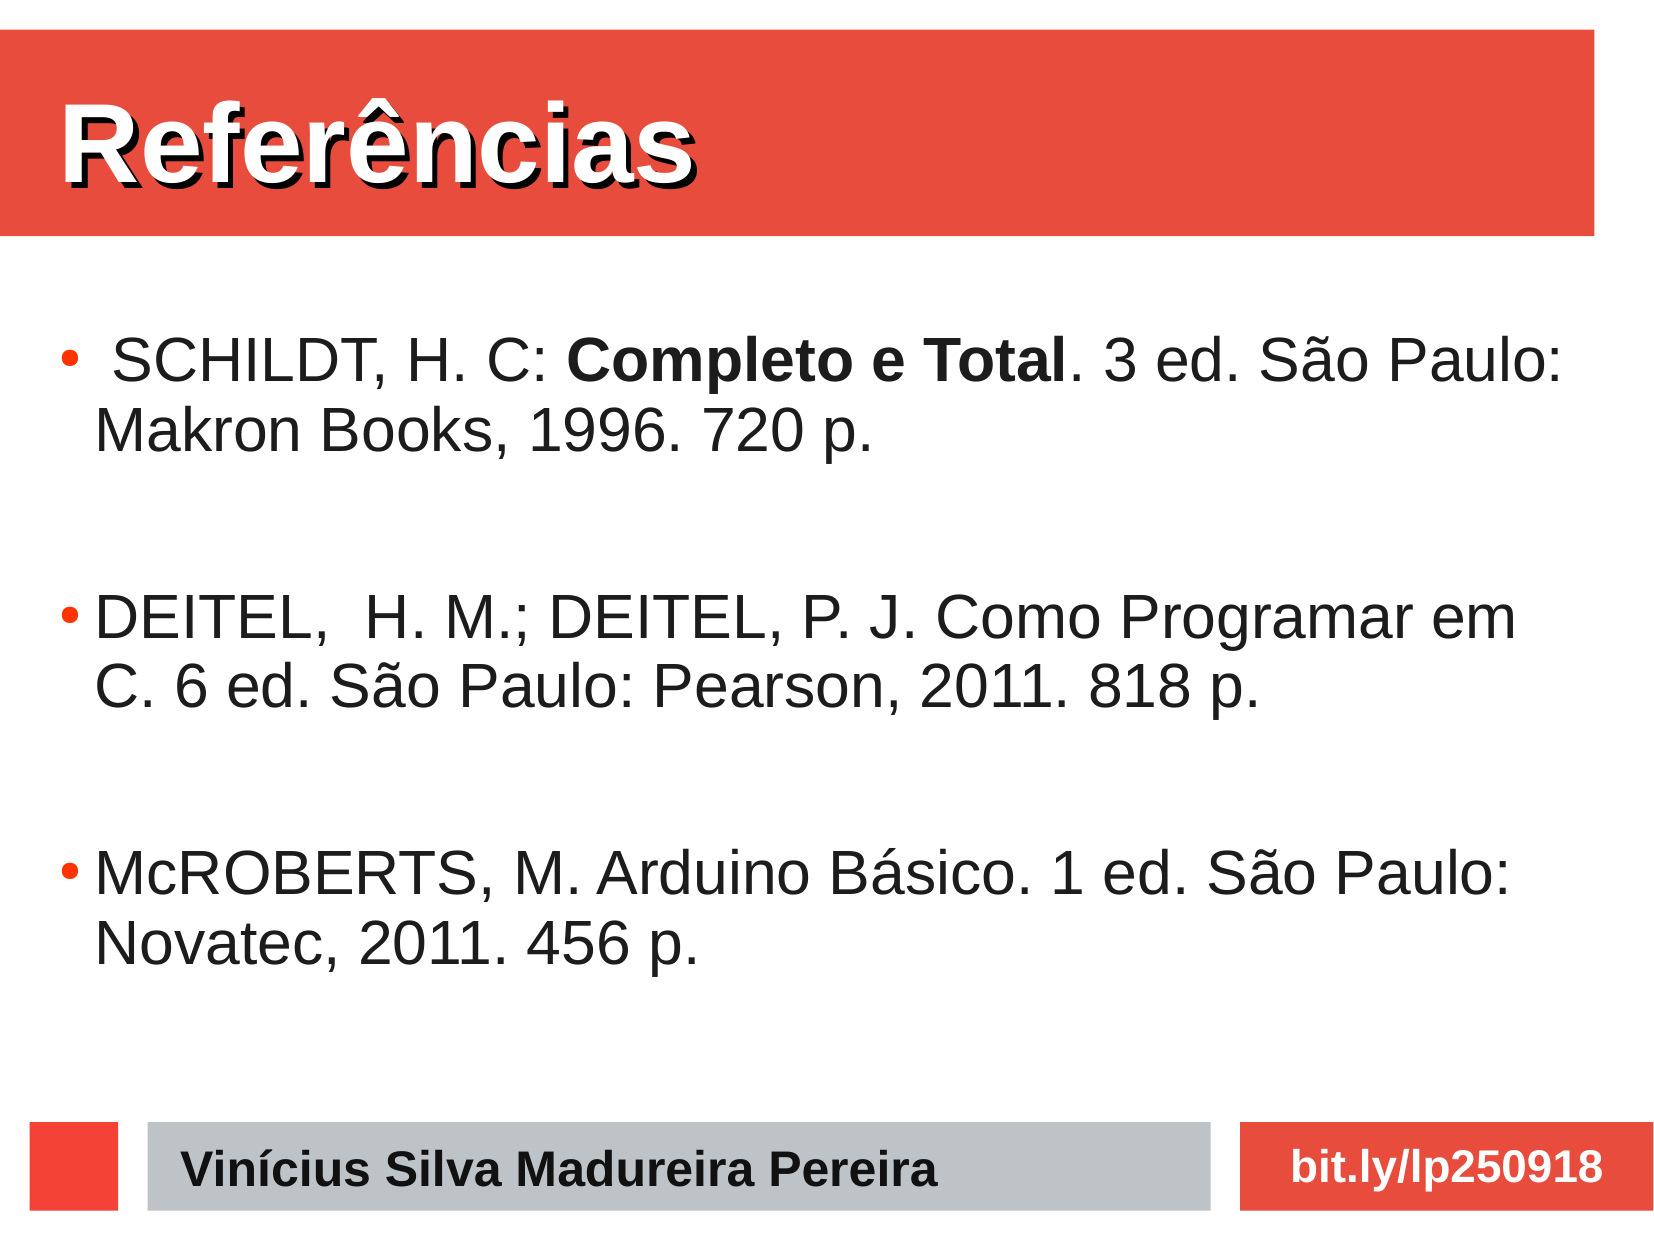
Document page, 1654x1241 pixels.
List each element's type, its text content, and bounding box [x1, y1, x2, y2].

text_box bit.ly/lp250918 [1228, 1133, 1654, 1205]
list SCHILDT, H. C: Completo e Total. 3 ed. São Paulo: Makron Books, 1996. 720 p. DEITEL, H. M.; DEITEL, P. J. Como Programar em C. 6 ed. São Paulo: Pearson, 2011. 818 p. McROBERTS, M. Arduino Básico. 1 ed. São Paulo: Novatec, 2011. 456 p. [59, 324, 1565, 1093]
title Referências [59, 59, 1595, 207]
text_box Vinícius Silva Madureira Pereira [165, 1133, 1170, 1205]
